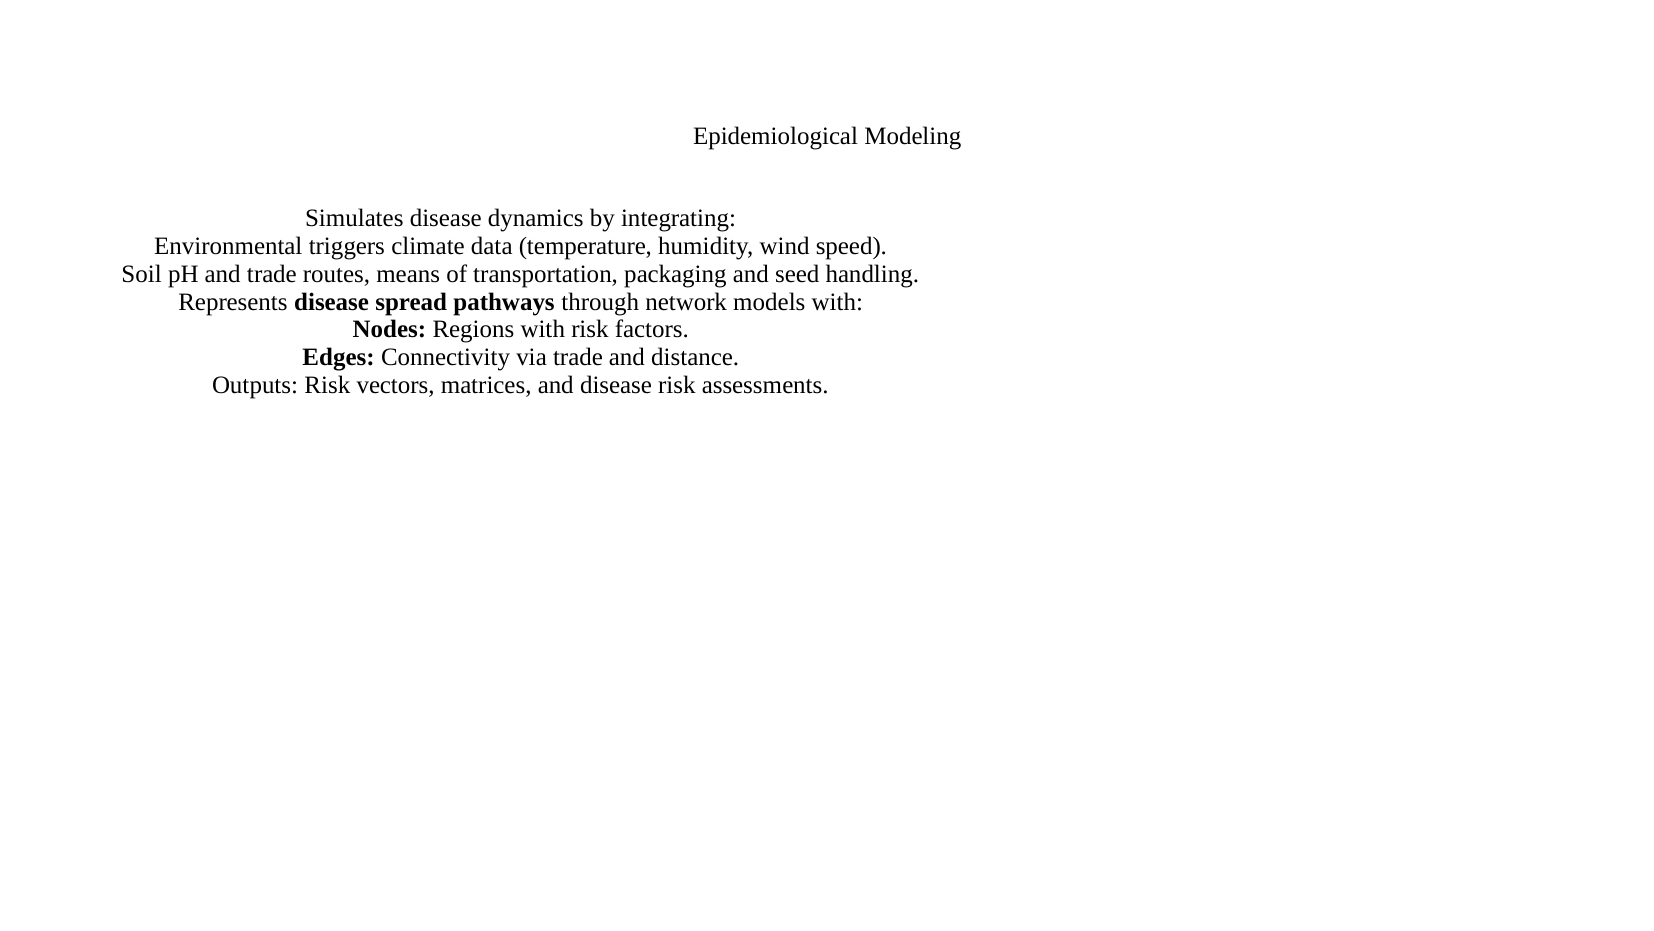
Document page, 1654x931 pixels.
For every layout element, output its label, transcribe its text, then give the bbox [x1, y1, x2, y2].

text_box Simulates disease dynamics by integrating: Environmental triggers climate data (temperature, humidity, wind speed). Soil pH and trade routes, means of transportation, packaging and seed handling. Represents disease spread pathways through network models with: Nodes: Regions with risk factors. Edges: Connectivity via trade and distance. Outputs: Risk vectors, matrices, and disease risk assessments. [121, 204, 1507, 726]
title Epidemiological Modeling [121, 102, 1534, 170]
